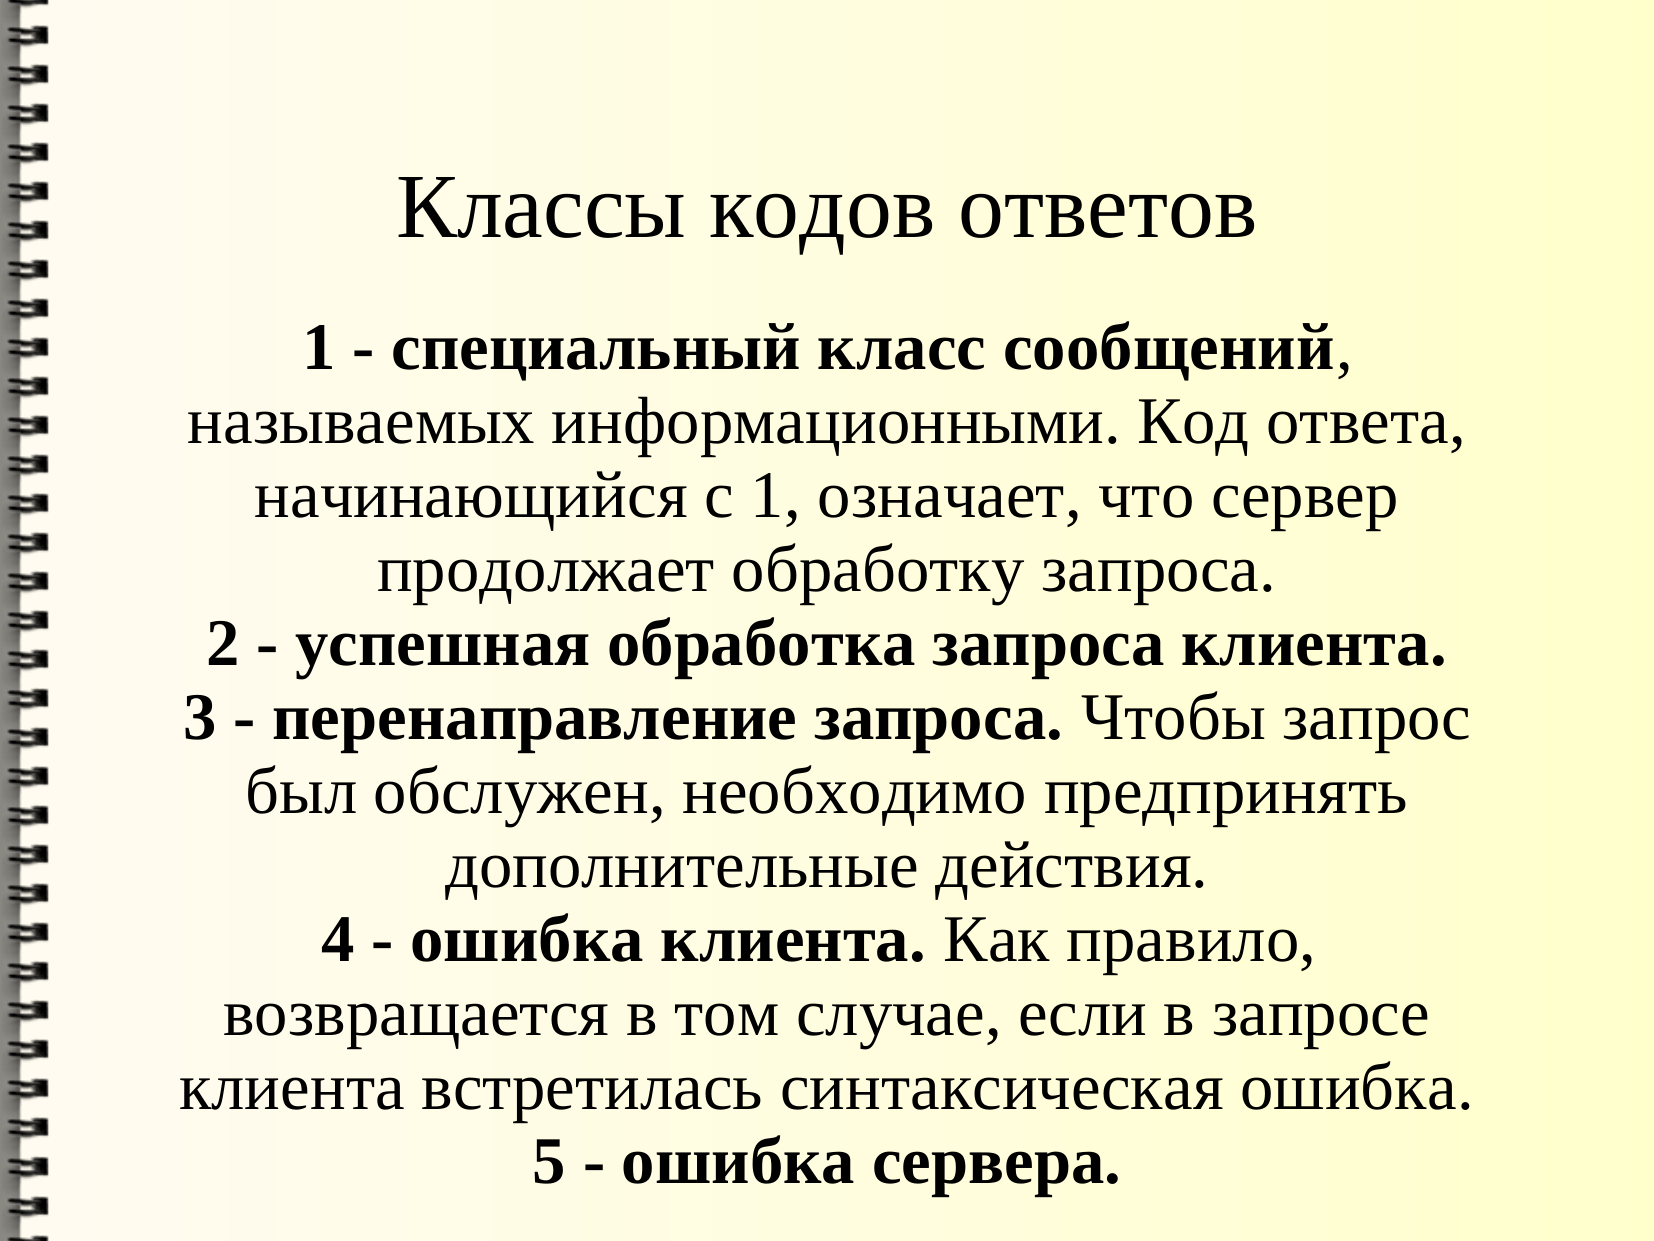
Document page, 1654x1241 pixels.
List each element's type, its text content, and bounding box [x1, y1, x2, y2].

title Классы кодов ответов [121, 102, 1534, 309]
subtitle 1 - специальный класс сообщений, называемых информационными. Код ответа, начинающийся с 1, означает, что сервер продолжает обработку запроса. 2 - успешная обработка запроса клиента. 3 - перенаправление запроса. Чтобы запрос был обслужен, необходимо предпринять дополнительные действия. 4 - ошибка клиента. Как правило, возвращается в том случае, если в запросе клиента встретилась синтаксическая ошибка. 5 - ошибка сервера. [121, 309, 1534, 1199]
picture [0, 0, 1654, 1241]
